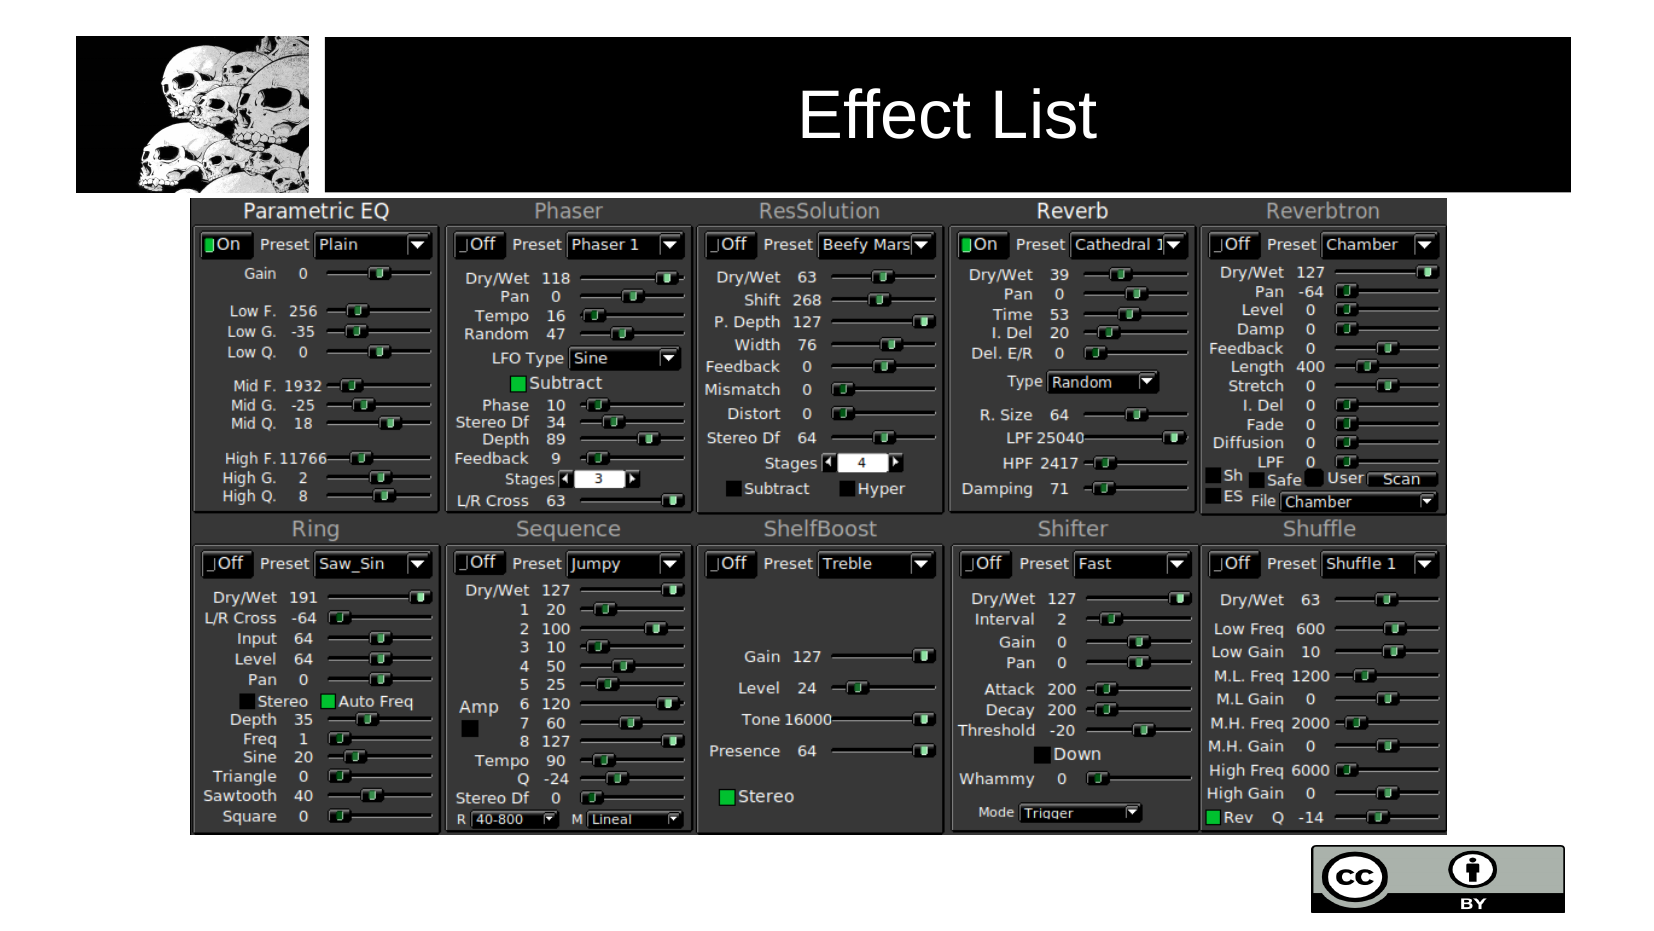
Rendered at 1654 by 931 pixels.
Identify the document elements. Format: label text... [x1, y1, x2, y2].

picture [1311, 845, 1565, 913]
title Effect List [324, 37, 1571, 193]
picture [76, 36, 309, 193]
picture [190, 198, 1447, 835]
